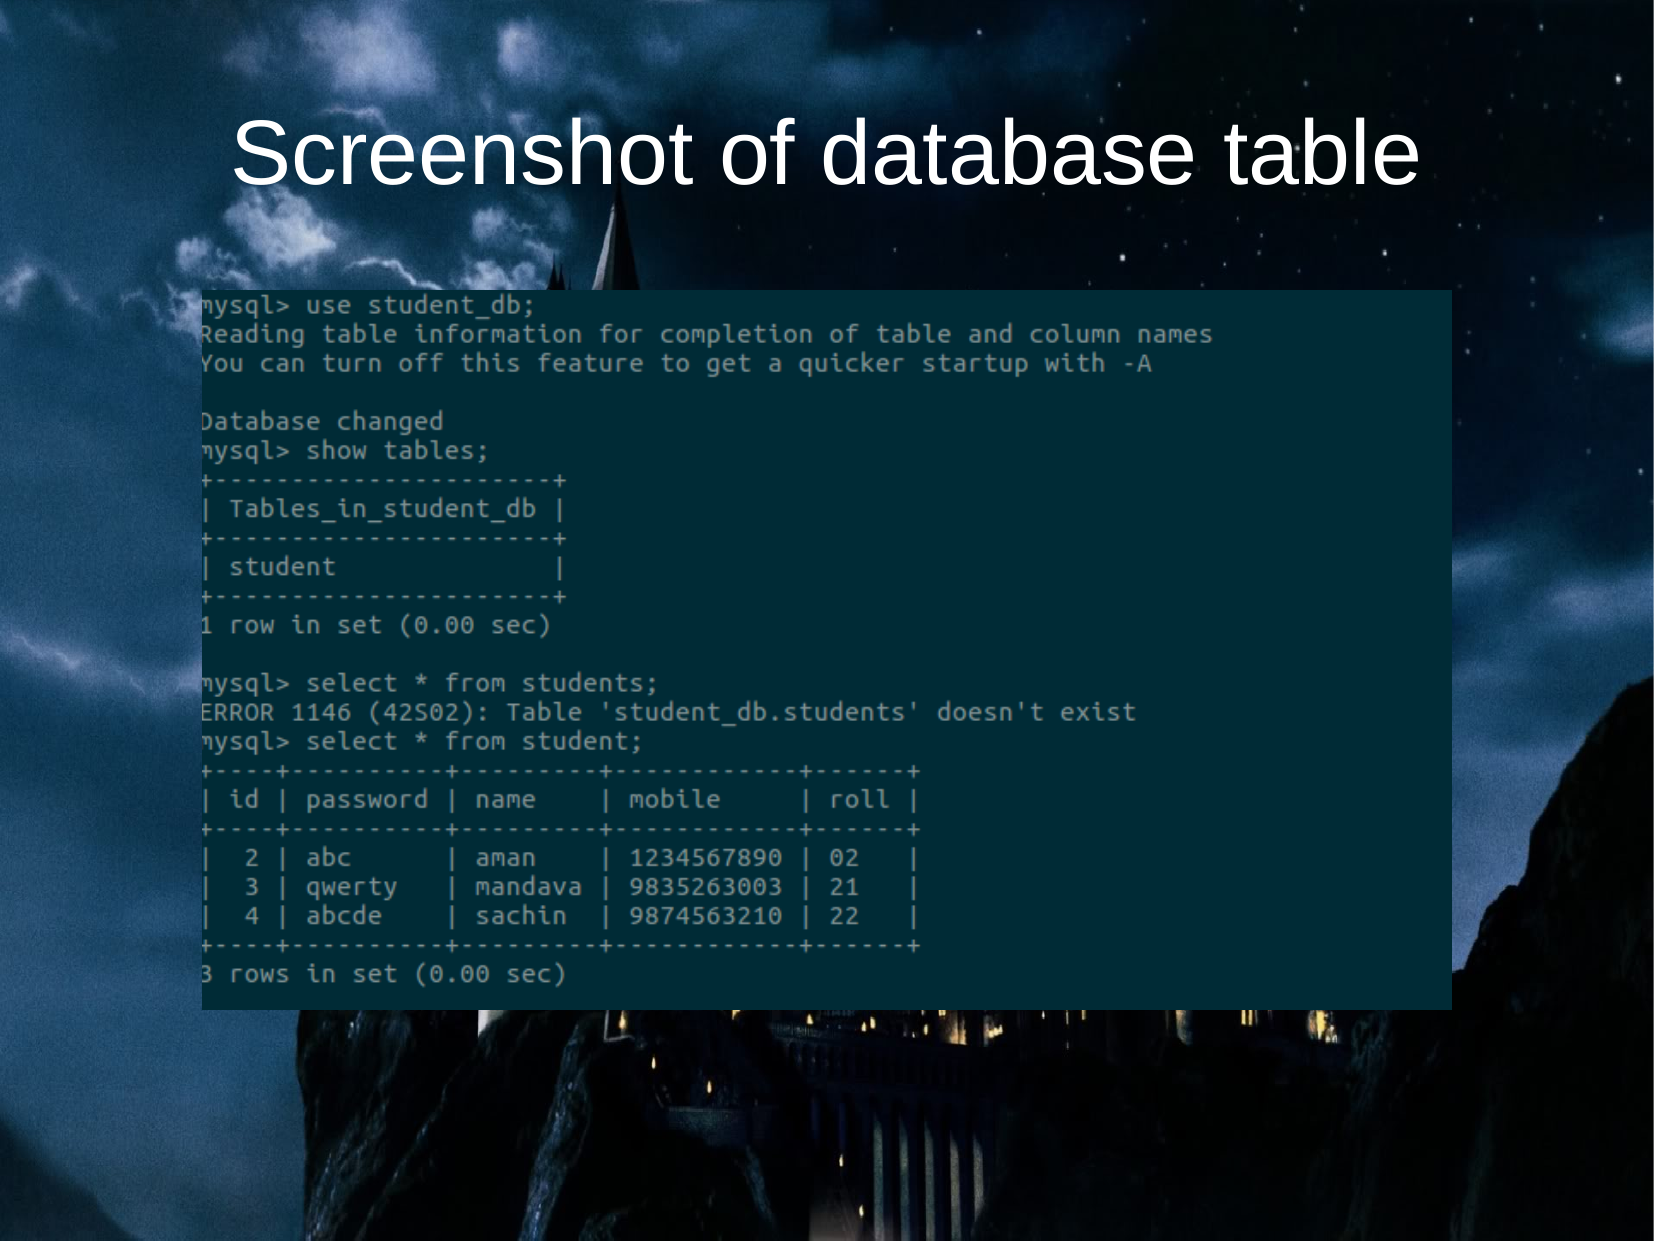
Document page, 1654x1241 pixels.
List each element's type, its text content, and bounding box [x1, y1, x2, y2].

picture [0, 0, 1654, 1241]
title Screenshot of database table [82, 49, 1571, 257]
